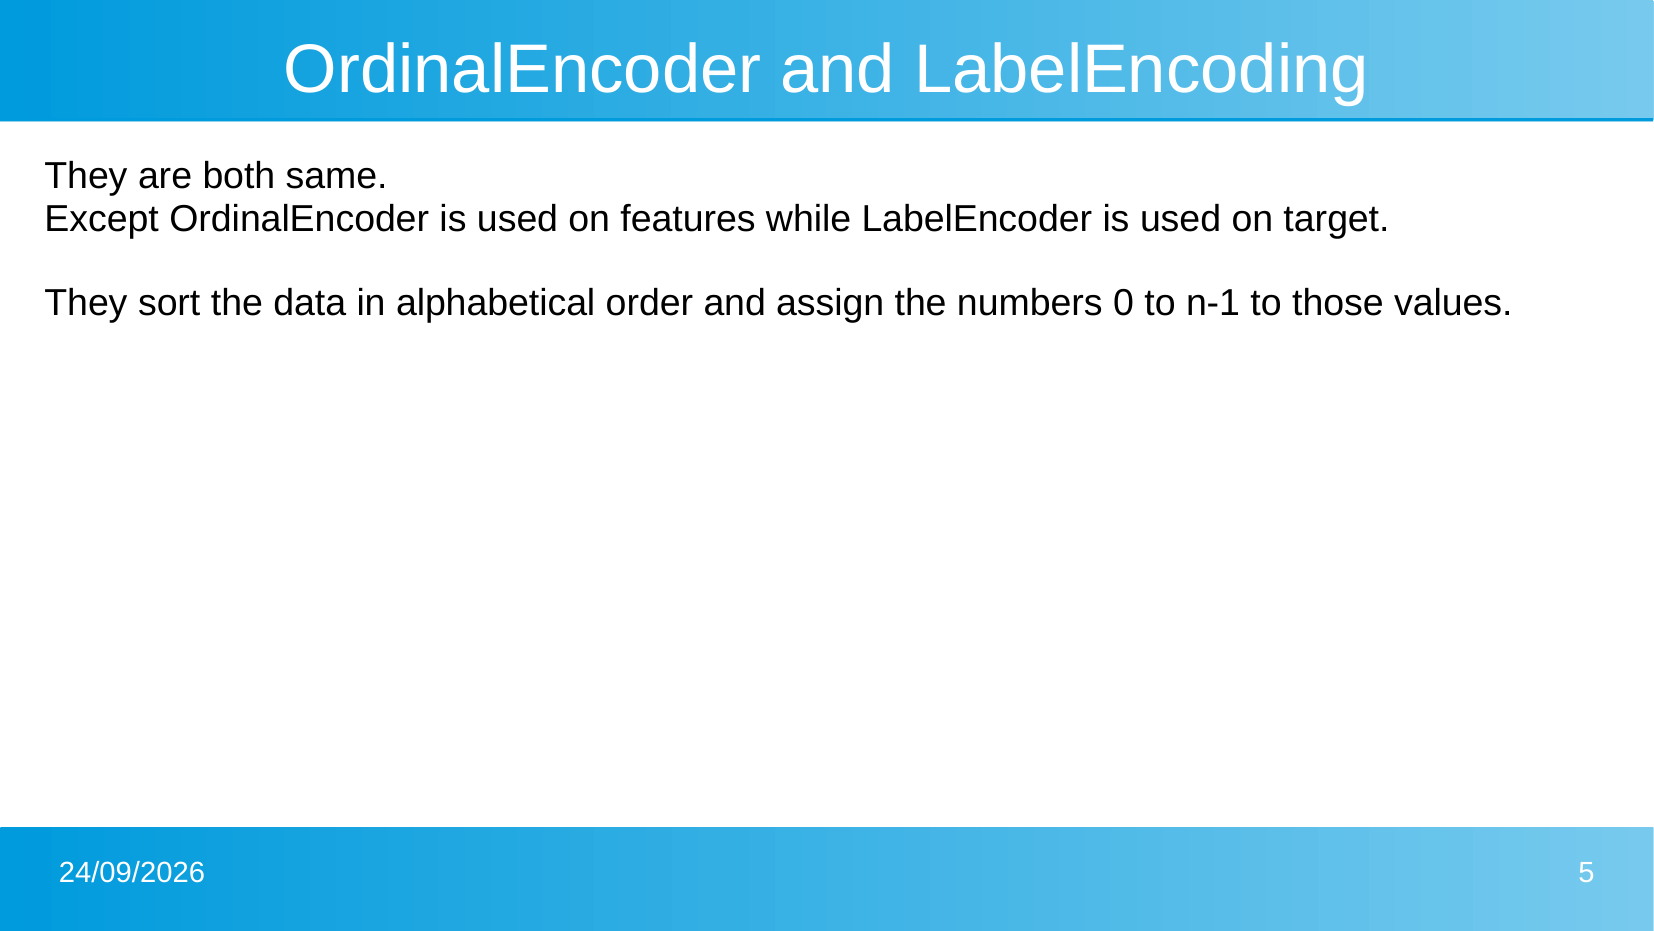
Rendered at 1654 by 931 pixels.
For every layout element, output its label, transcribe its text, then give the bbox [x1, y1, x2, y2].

title OrdinalEncoder and LabelEncoding [59, 29, 1595, 108]
text_box They are both same. Except OrdinalEncoder is used on features while LabelEncoder is used on target. They sort the data in alphabetical order and assign the numbers 0 to n-1 to those values. [29, 147, 1565, 415]
